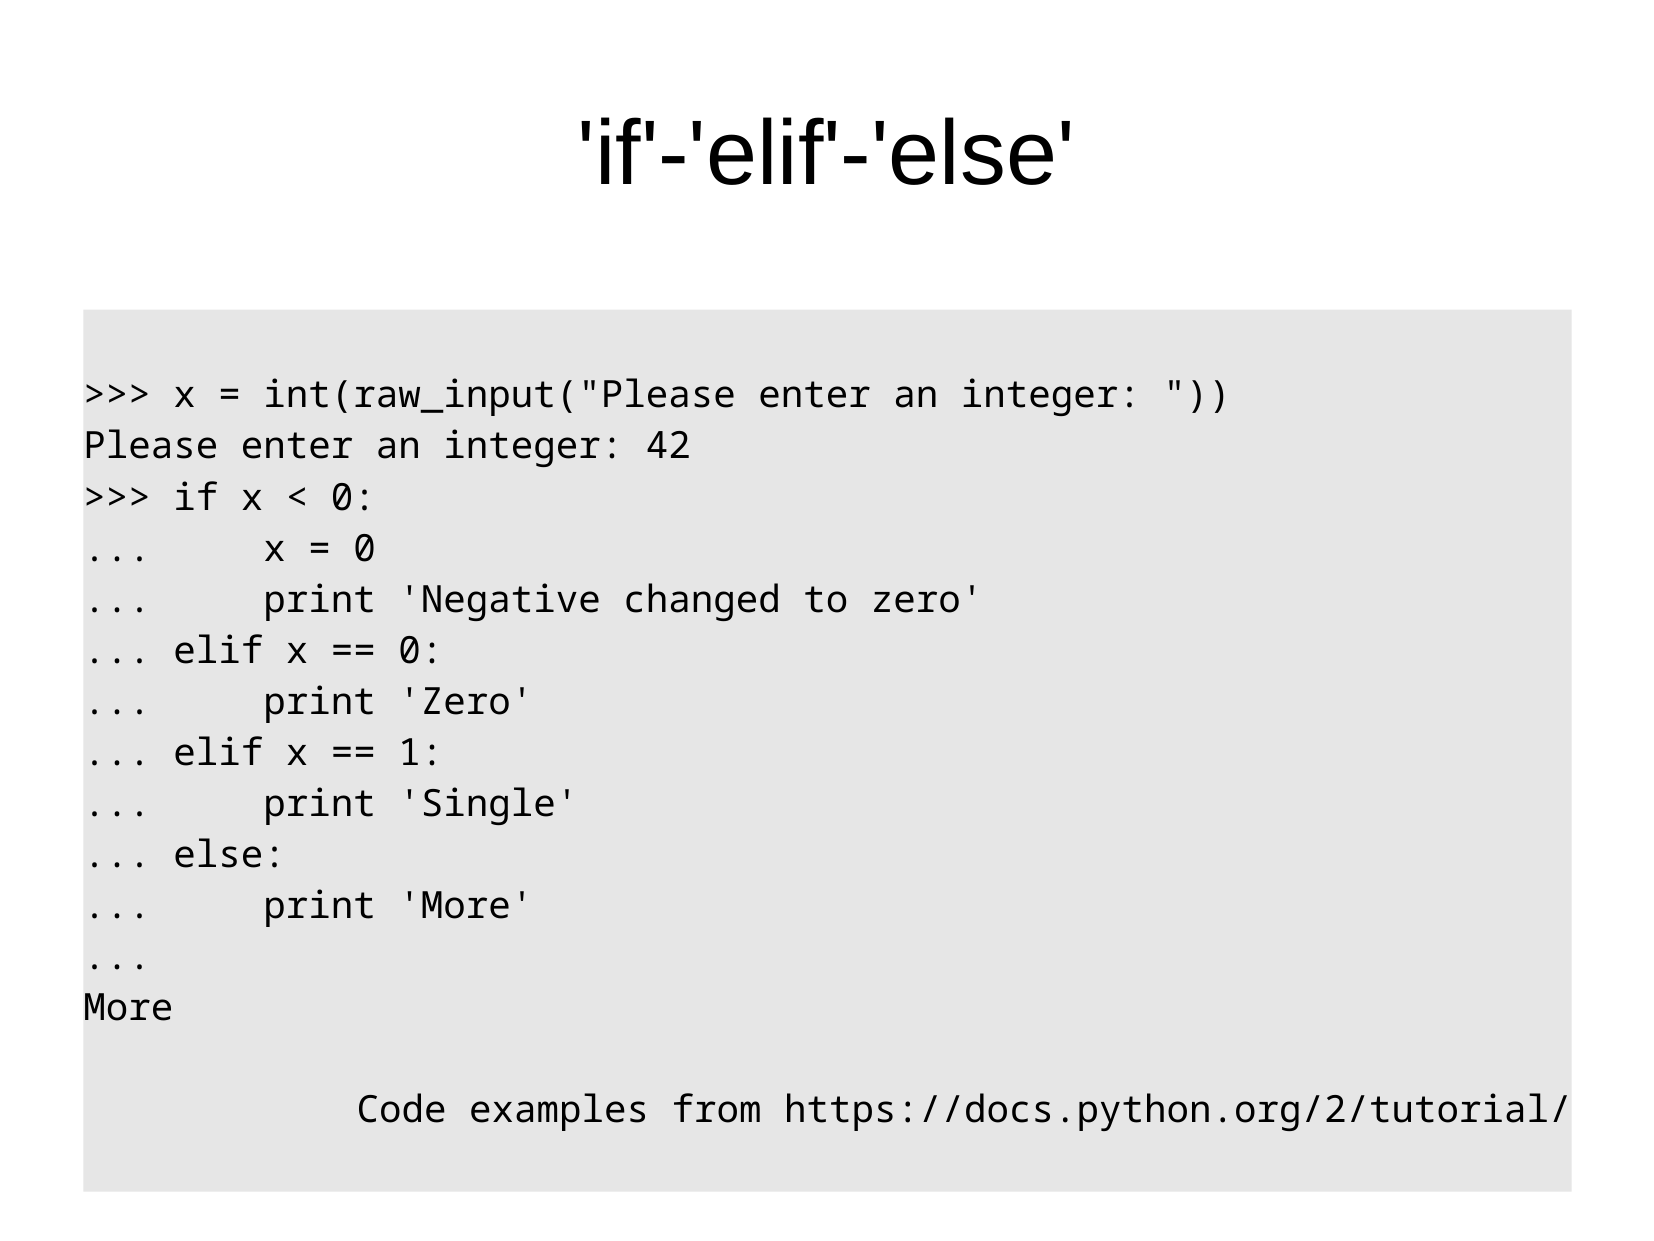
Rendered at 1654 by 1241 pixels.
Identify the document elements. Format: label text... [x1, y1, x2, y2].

title 'if'-'elif'-'else' [82, 49, 1571, 257]
text_box >>> x = int(raw_input("Please enter an integer: ")) Please enter an integer: 42 >>> if x < 0: ... x = 0 ... print 'Negative changed to zero' ... elif x == 0: ... print 'Zero' ... elif x == 1: ... print 'Single' ... else: ... print 'More' ... More Code examples from https://docs.python.org/2/tutorial/ [83, 309, 1572, 1192]
